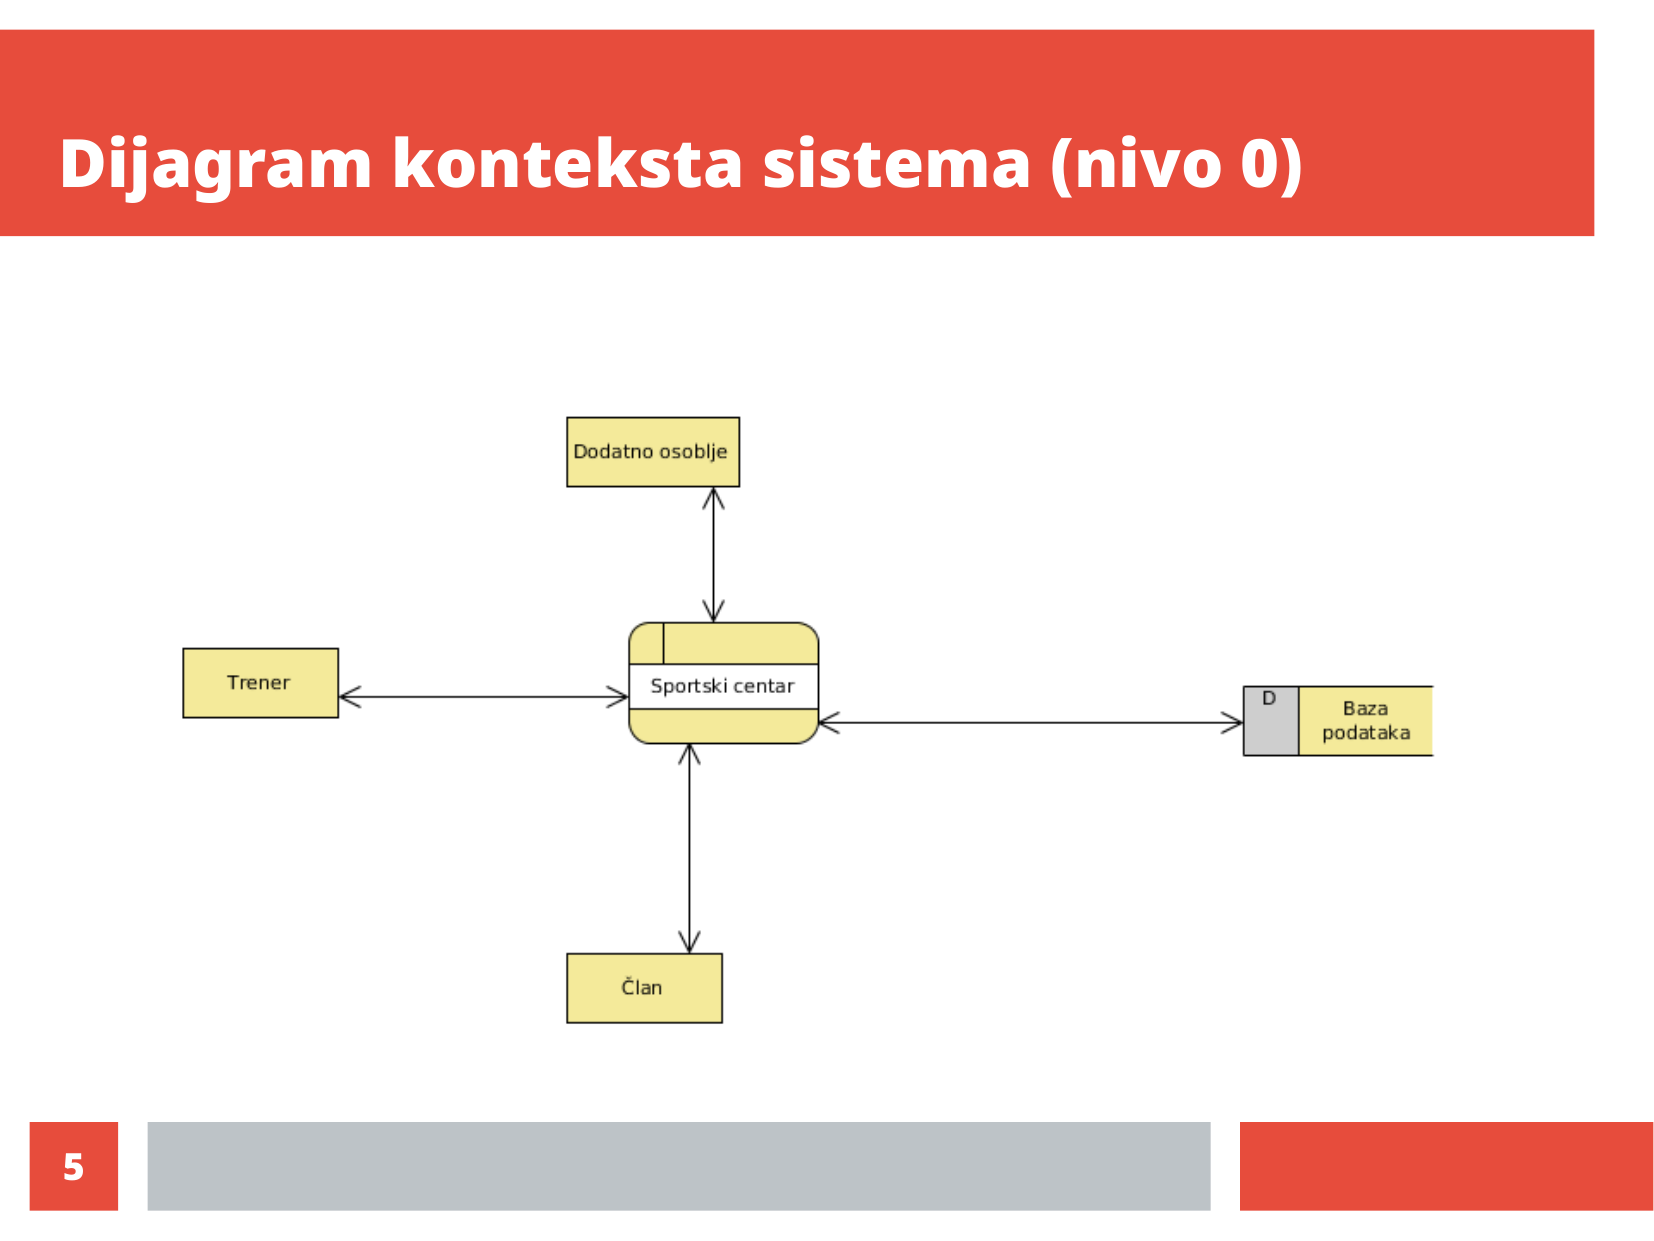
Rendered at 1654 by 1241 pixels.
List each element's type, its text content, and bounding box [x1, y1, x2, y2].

picture [138, 324, 1486, 1093]
title Dijagram konteksta sistema (nivo 0) [59, 59, 1595, 207]
